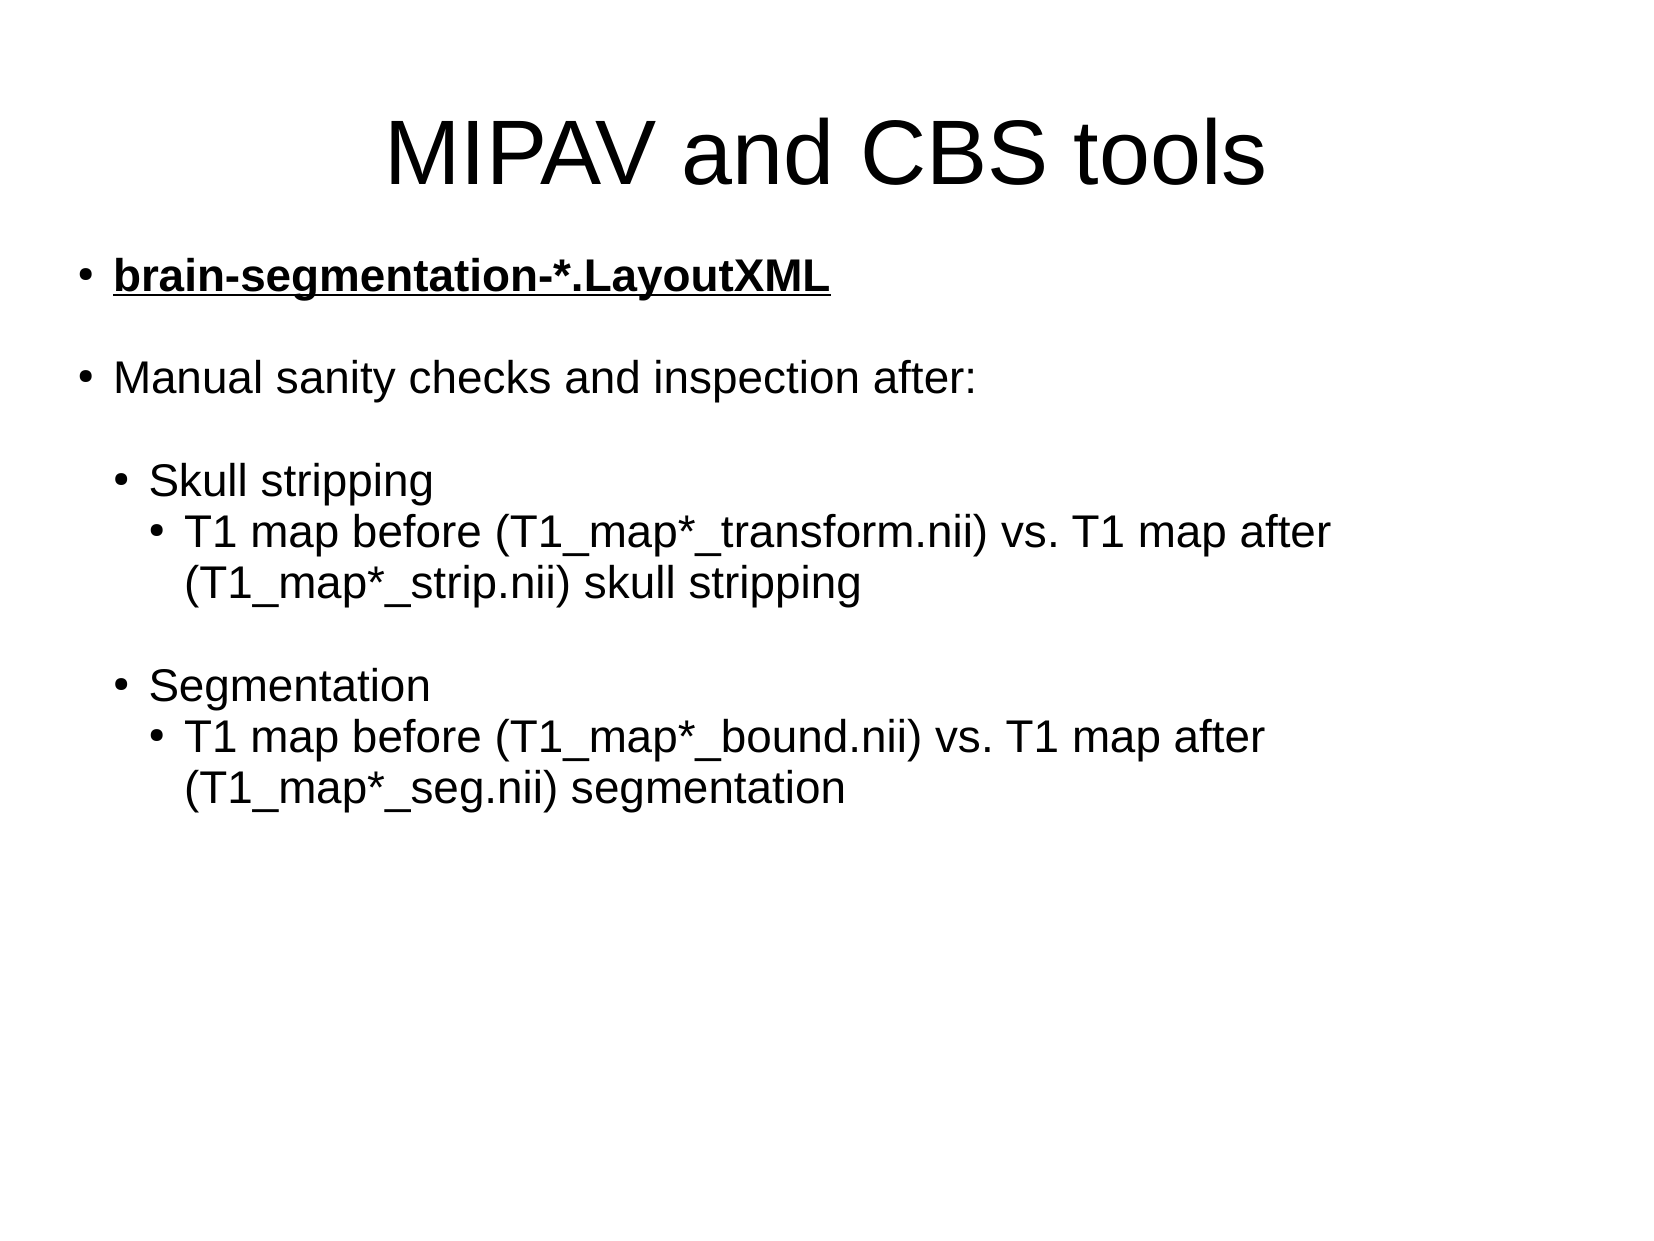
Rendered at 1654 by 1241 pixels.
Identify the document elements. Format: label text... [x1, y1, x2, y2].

text_box brain-segmentation-*.LayoutXML Manual sanity checks and inspection after: Skull stripping T1 map before (T1_map*_transform.nii) vs. T1 map after (T1_map*_strip.nii) skull stripping Segmentation T1 map before (T1_map*_bound.nii) vs. T1 map after (T1_map*_seg.nii) segmentation [77, 224, 1571, 840]
title MIPAV and CBS tools [82, 49, 1571, 224]
